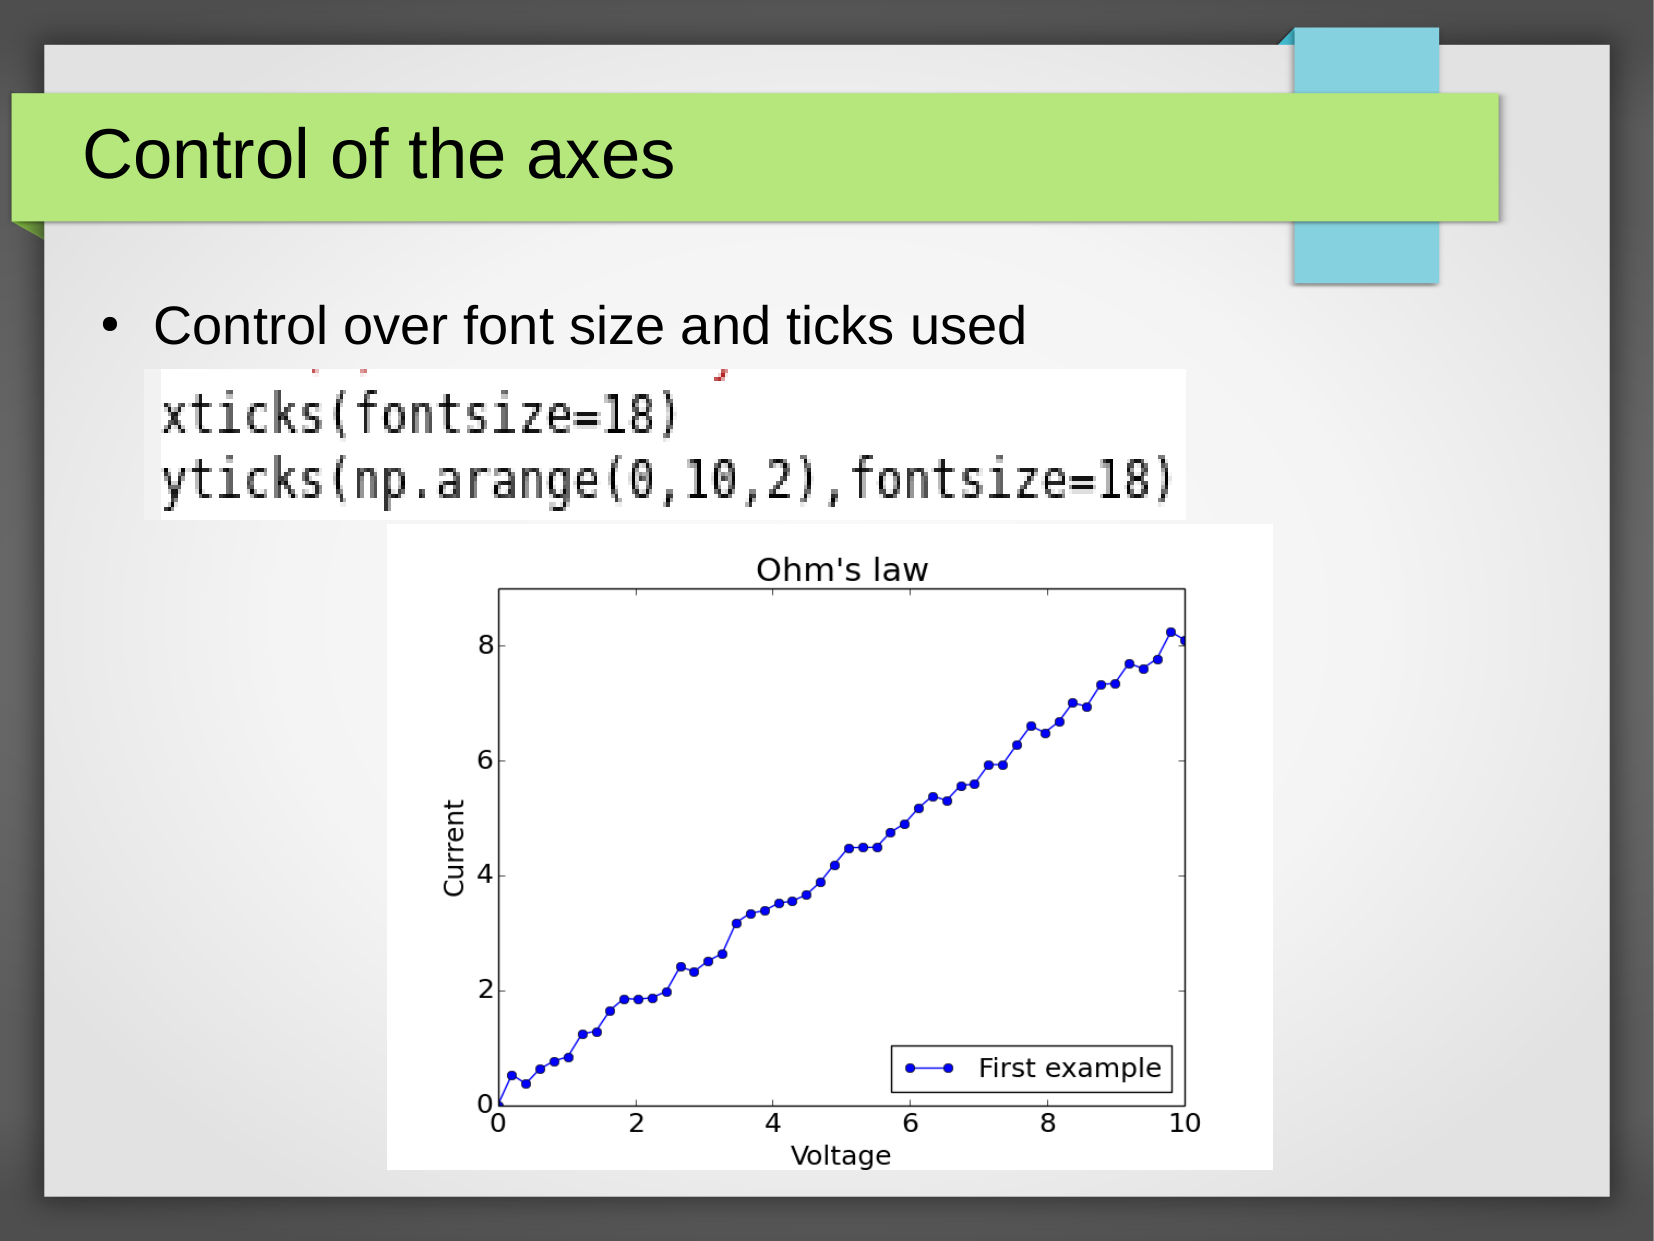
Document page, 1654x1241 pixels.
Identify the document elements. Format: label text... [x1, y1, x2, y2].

picture [0, 0, 1654, 1241]
title Control of the axes [82, 94, 1264, 213]
list Control over font size and ticks used [82, 295, 1571, 1015]
